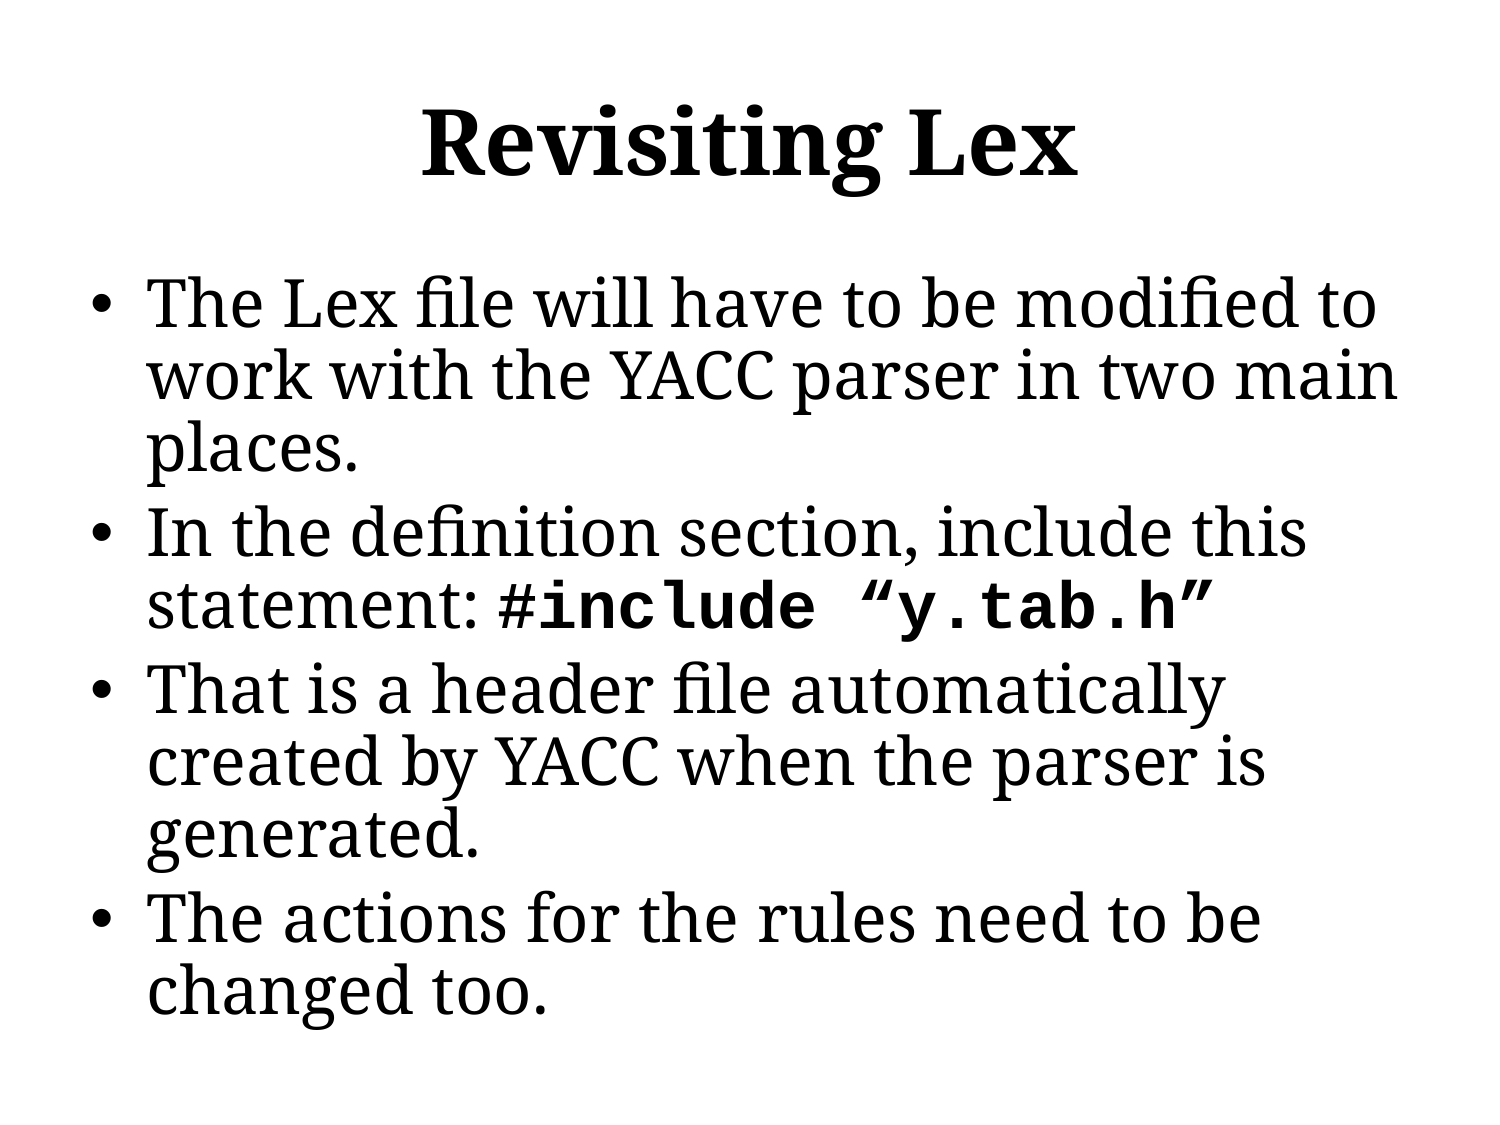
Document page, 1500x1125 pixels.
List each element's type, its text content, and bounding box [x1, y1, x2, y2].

list The Lex file will have to be modified to work with the YACC parser in two main places. In the definition section, include this statement: #include “y.tab.h” That is a header file automatically created by YACC when the parser is generated. The actions for the rules need to be changed too. [75, 262, 1425, 1005]
title Revisiting Lex [75, 45, 1425, 233]
